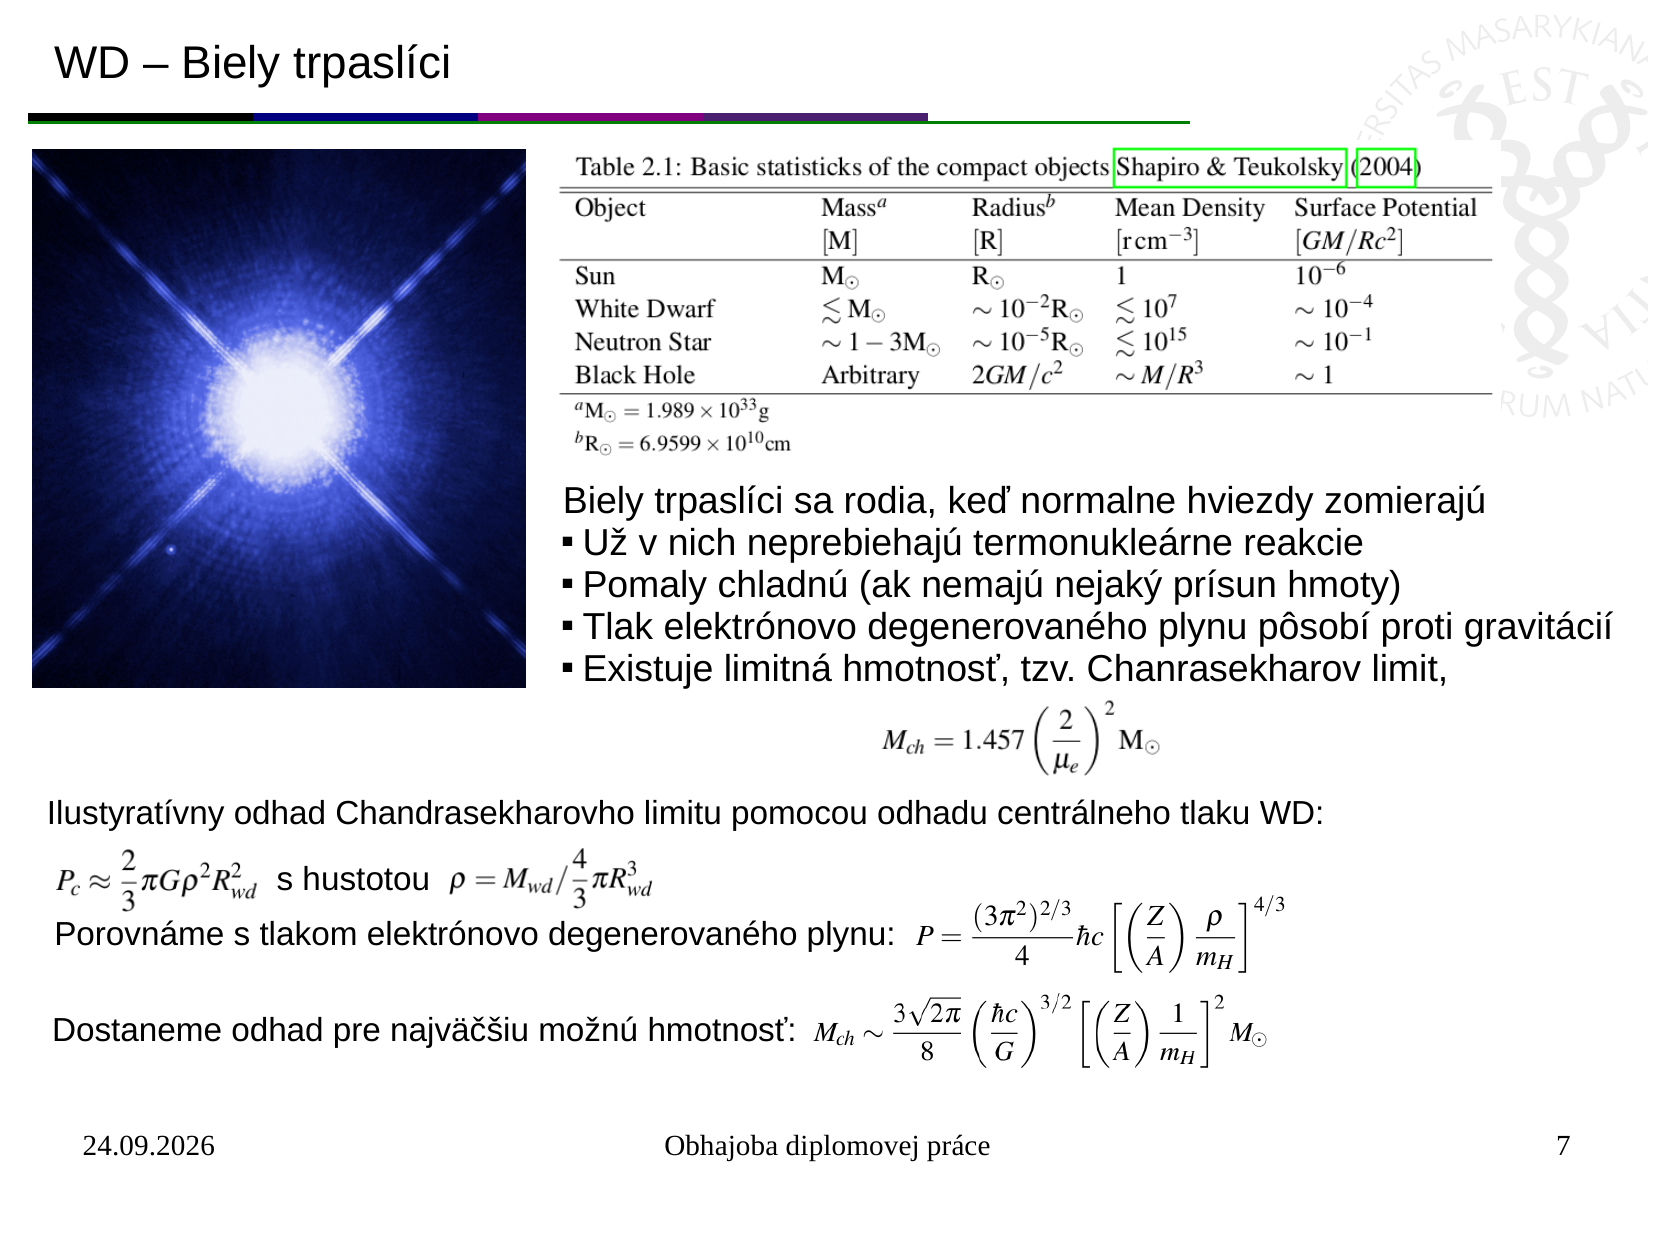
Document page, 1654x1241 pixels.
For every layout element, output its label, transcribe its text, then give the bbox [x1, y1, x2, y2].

picture [52, 843, 269, 907]
text_box Biely trpaslíci sa rodia, keď normalne hviezdy zomierajú Už v nich neprebiehajú termonukleárne reakcie Pomaly chladnú (ak nemajú nejaký prísun hmoty) Tlak elektrónovo degenerovaného plynu pôsobí proti gravitácií Existuje limitná hmotnosť, tzv. Chanrasekharov limit, [548, 472, 1628, 698]
picture [911, 888, 1287, 980]
text_box WD – Biely trpaslíci [39, 29, 493, 97]
text_box Dostaneme odhad pre najväčšiu možnú hmotnosť: [37, 1004, 814, 1057]
picture [437, 842, 663, 907]
picture [877, 696, 1163, 782]
text_box s hustotou [261, 853, 446, 906]
text_box Porovnáme s tlakom elektrónovo degenerovaného plynu: [39, 907, 912, 960]
picture [32, 149, 526, 688]
picture [555, 0, 1648, 472]
text_box Ilustyratívny odhad Chandrasekharovho limitu pomocou odhadu centrálneho tlaku WD: [32, 787, 1351, 840]
picture [805, 987, 1271, 1073]
